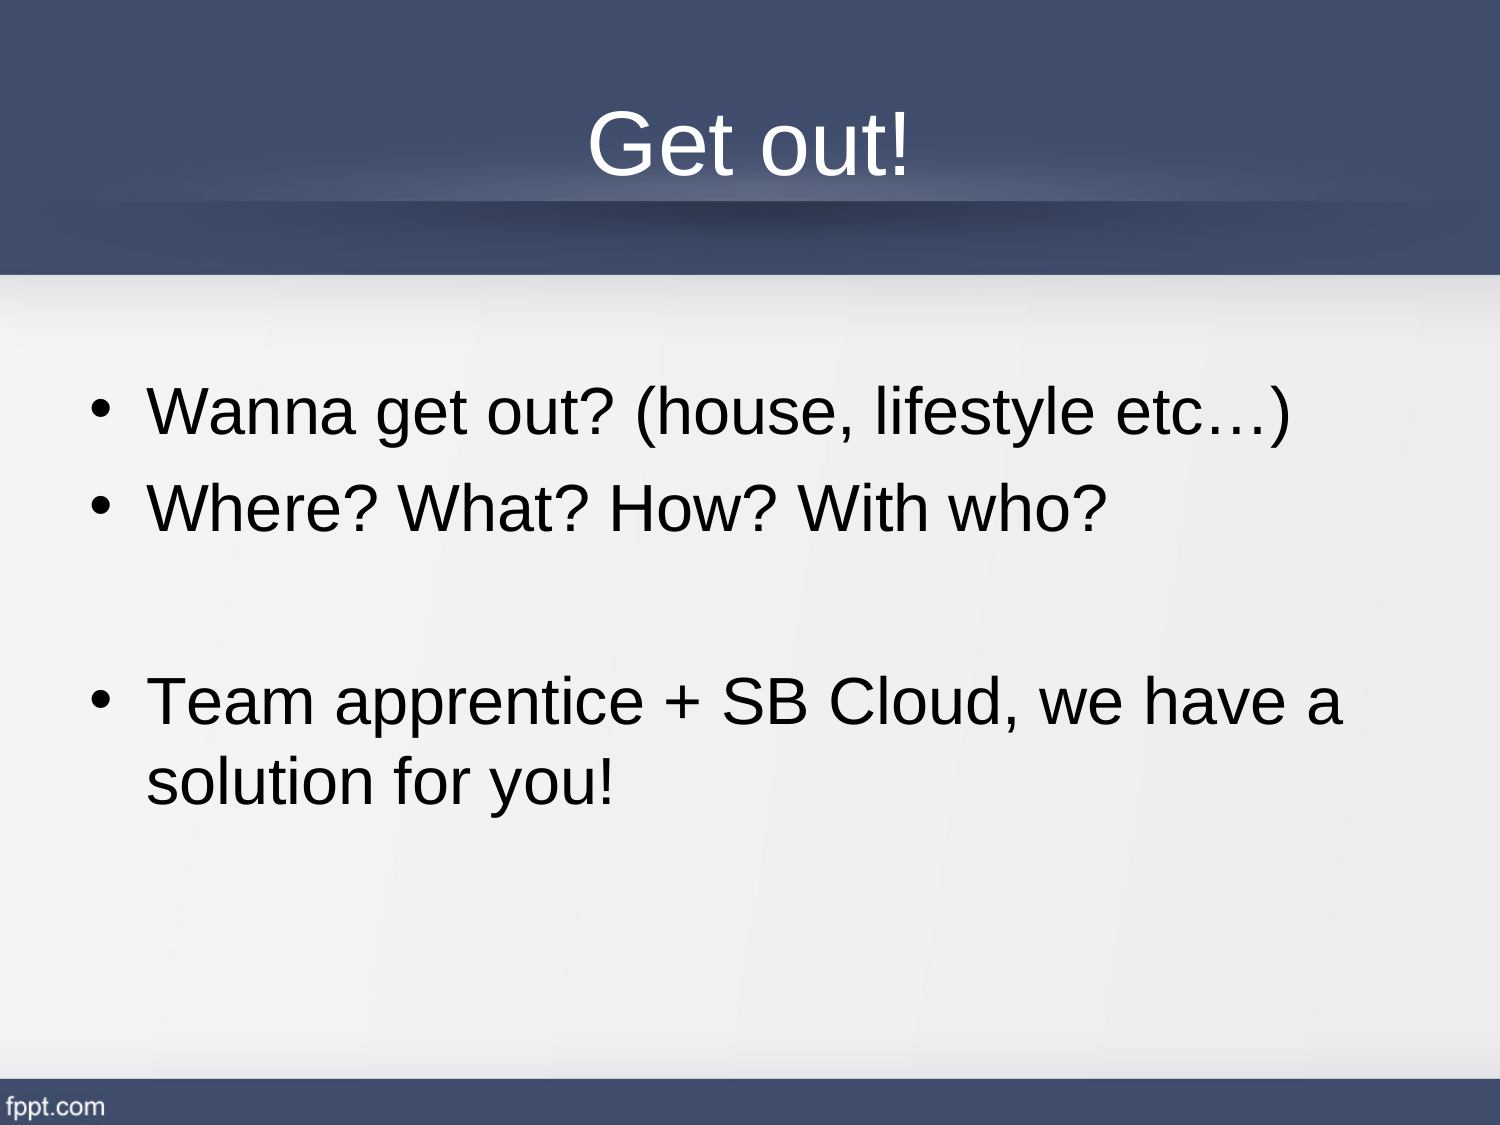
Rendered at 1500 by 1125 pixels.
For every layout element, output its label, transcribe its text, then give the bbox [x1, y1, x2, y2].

title Get out! [75, 37, 1425, 240]
picture [0, 0, 1500, 1125]
list Wanna get out? (house, lifestyle etc…) Where? What? How? With who? Team apprentice + SB Cloud, we have a solution for you! [75, 263, 1425, 916]
